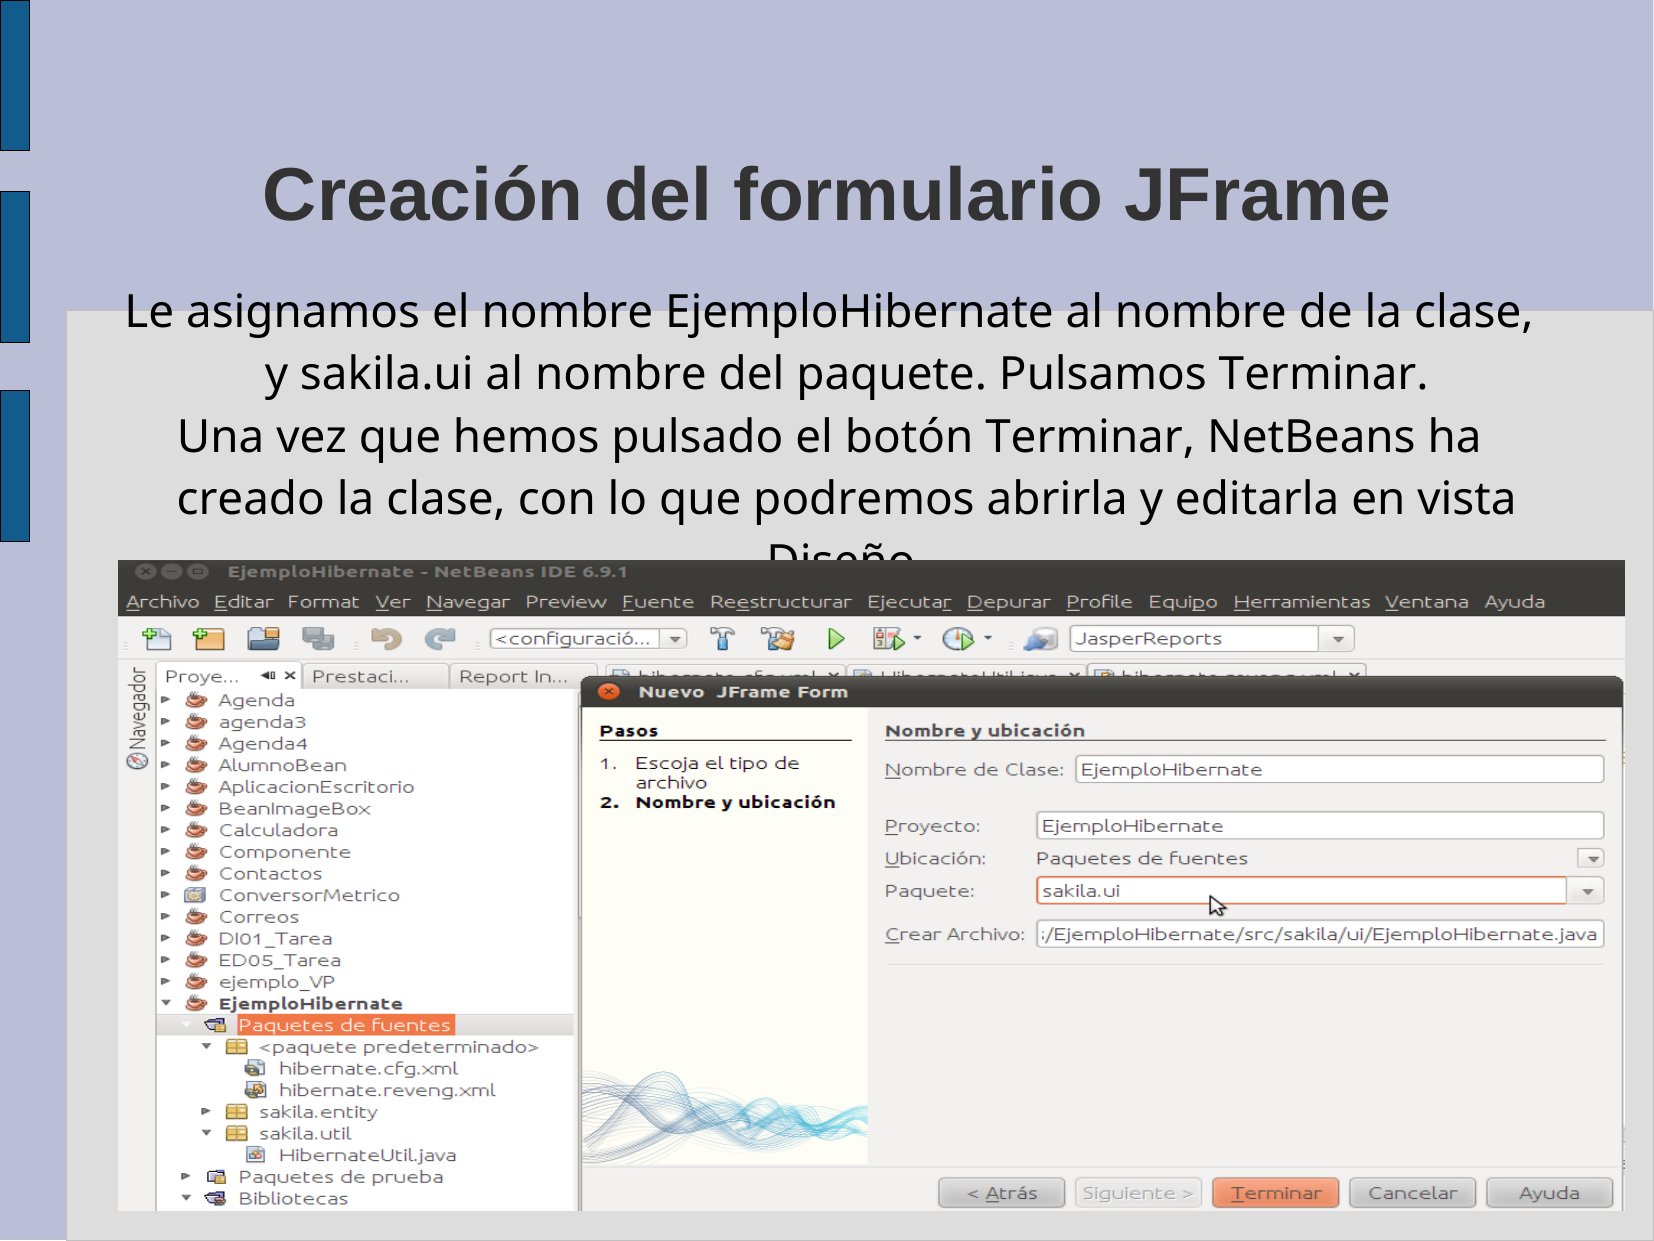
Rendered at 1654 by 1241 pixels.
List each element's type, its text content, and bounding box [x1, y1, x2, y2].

subtitle Le asignamos el nombre EjemploHibernate al nombre de la clase, y sakila.ui al nombre del paquete. Pulsamos Terminar. Una vez que hemos pulsado el botón Terminar, NetBeans ha creado la clase, con lo que podremos abrirla y editarla en vista Diseño. [123, 295, 1536, 560]
title Creación del formulario JFrame [121, 98, 1534, 291]
picture [118, 560, 1625, 1211]
